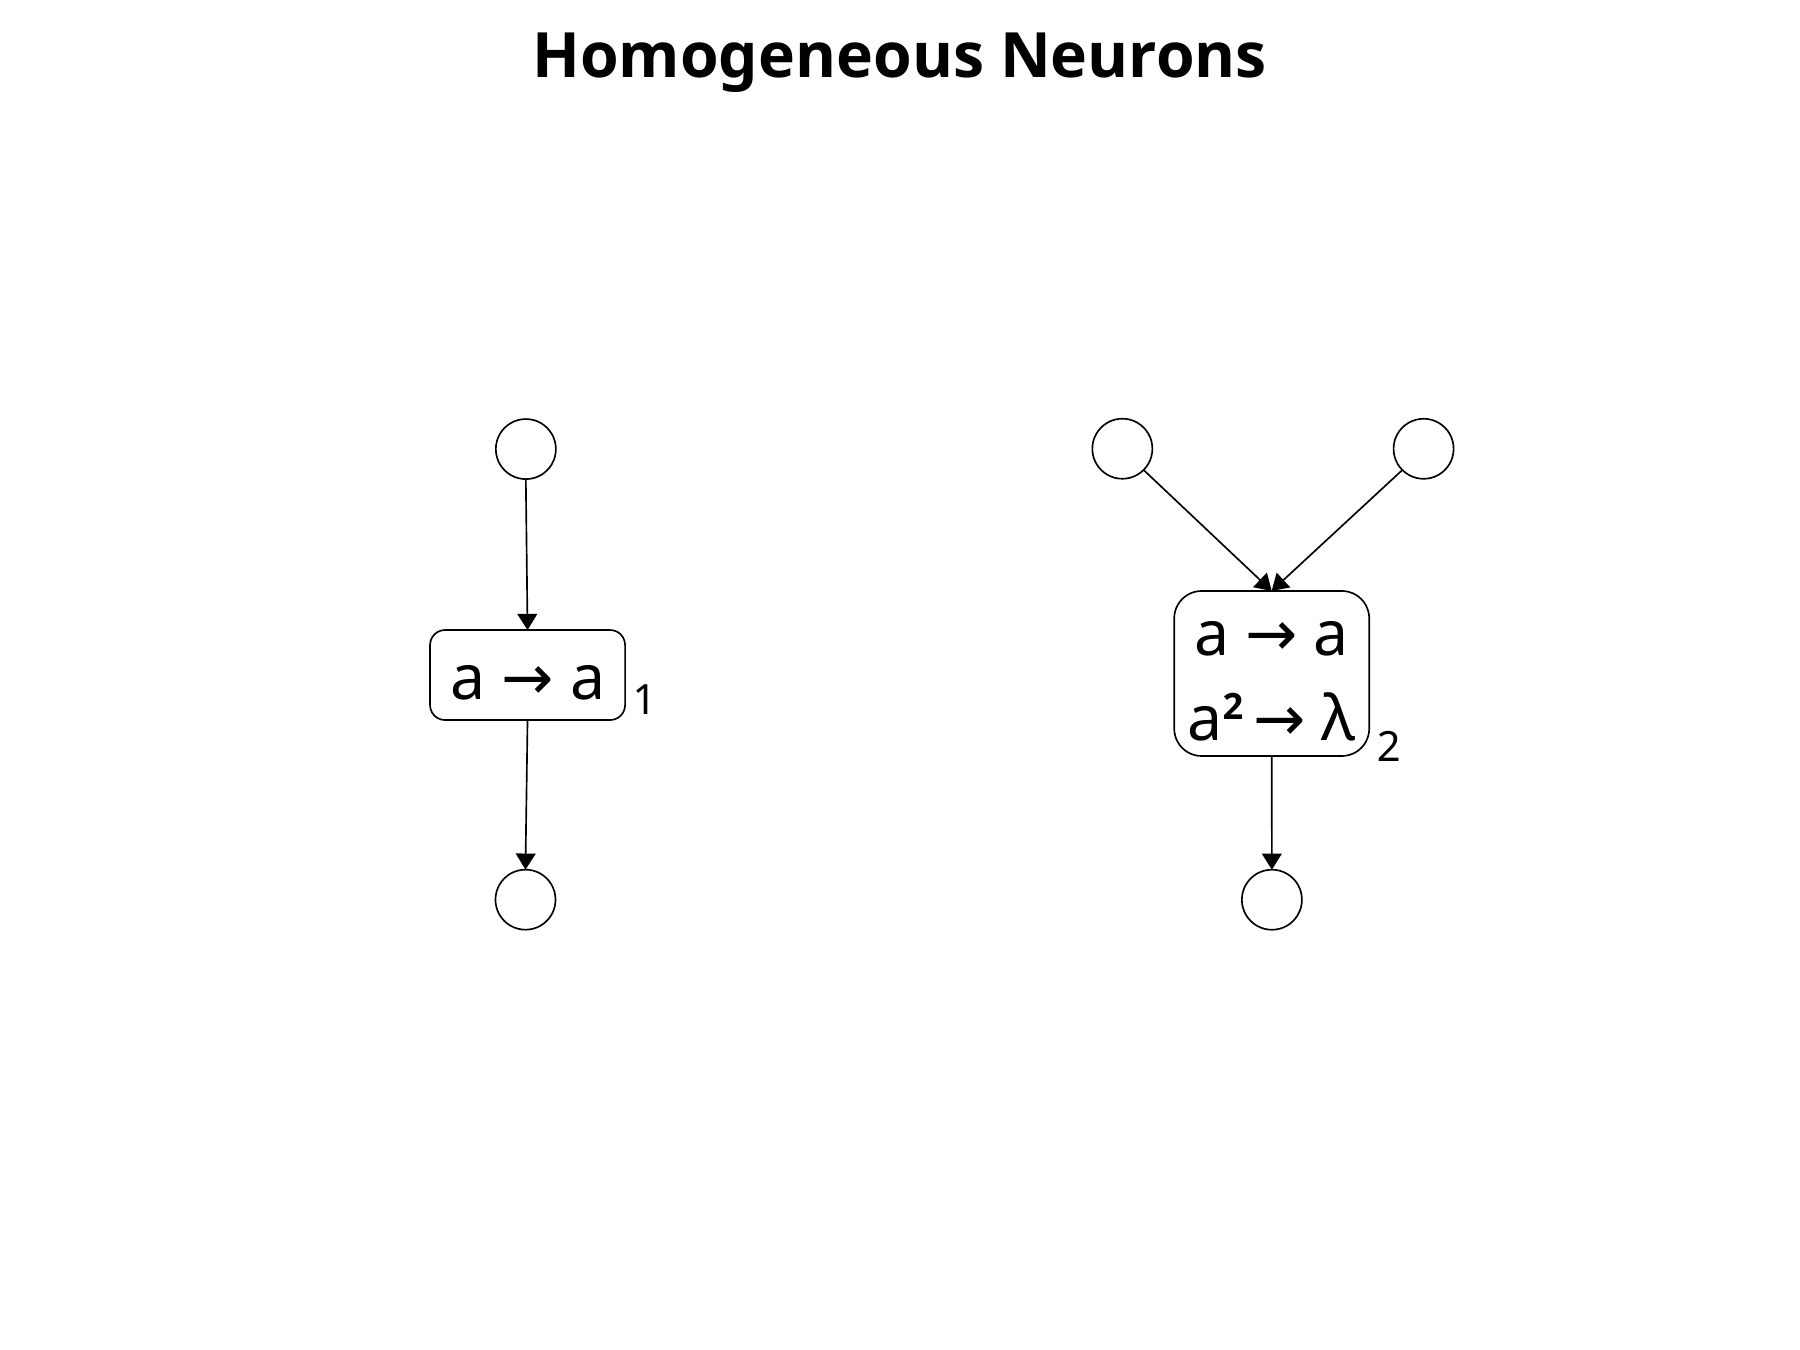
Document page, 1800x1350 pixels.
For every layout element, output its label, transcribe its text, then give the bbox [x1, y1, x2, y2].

text_box Homogeneous Neurons [0, 3, 1800, 101]
text_box 1 [618, 662, 677, 733]
text_box 2 [1362, 709, 1421, 780]
text_box a → a [430, 629, 626, 721]
text_box a → a a2 → λ [1174, 590, 1370, 757]
